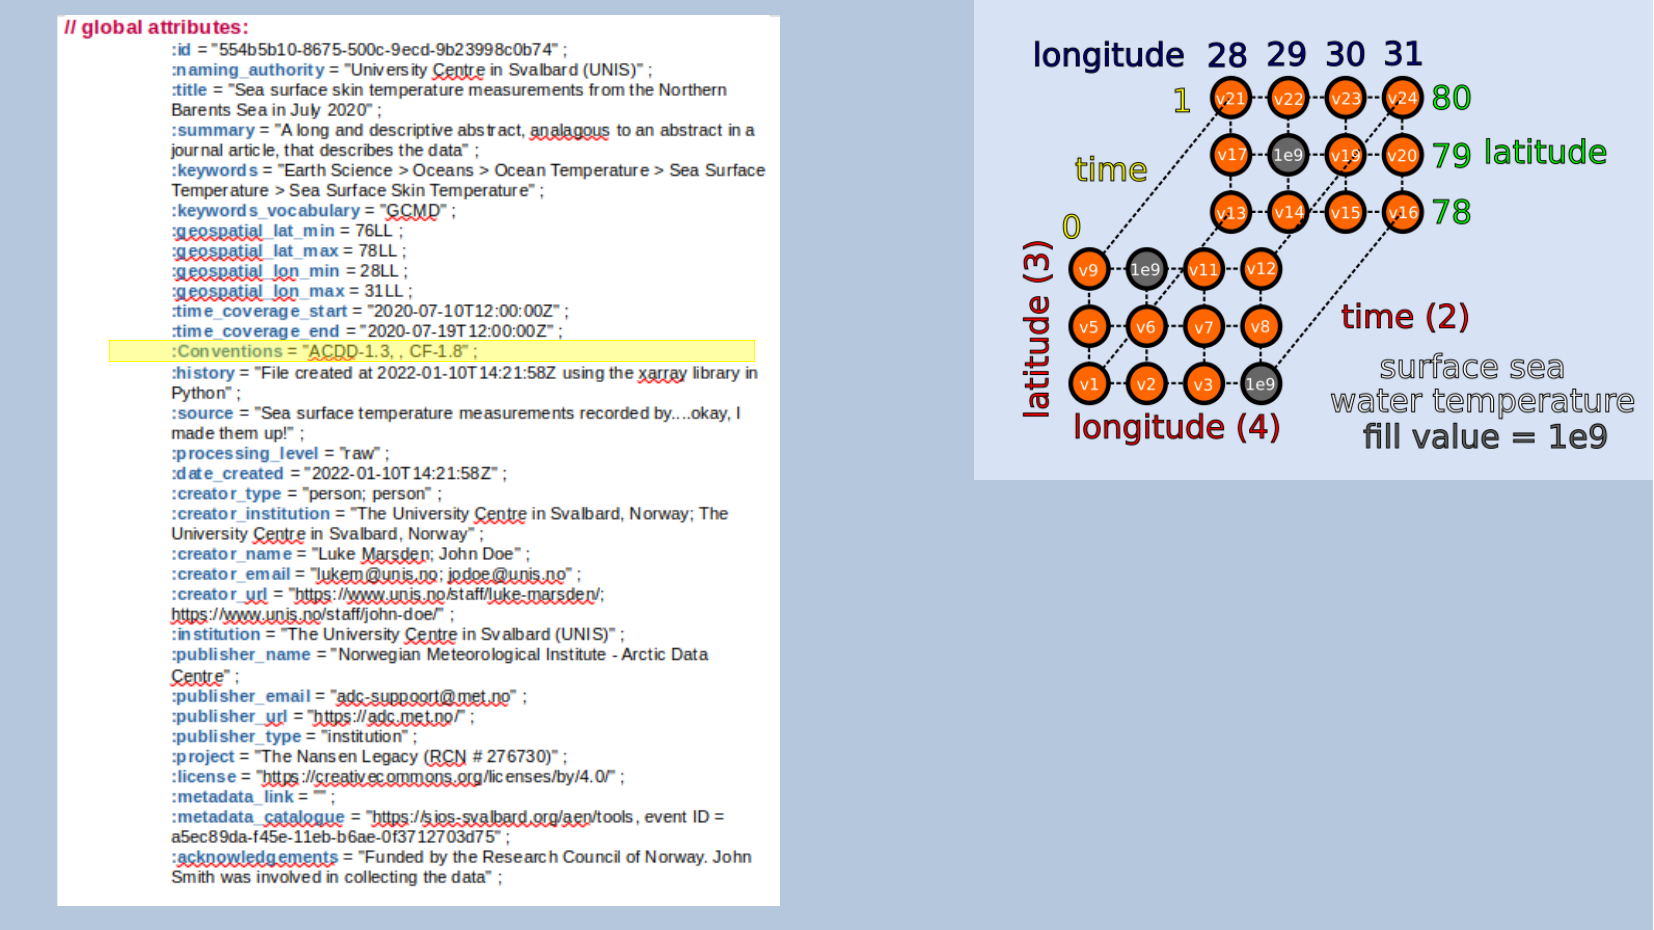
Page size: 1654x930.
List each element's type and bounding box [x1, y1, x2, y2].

picture [974, 0, 1653, 480]
text_box [109, 340, 755, 362]
picture [57, 15, 781, 906]
